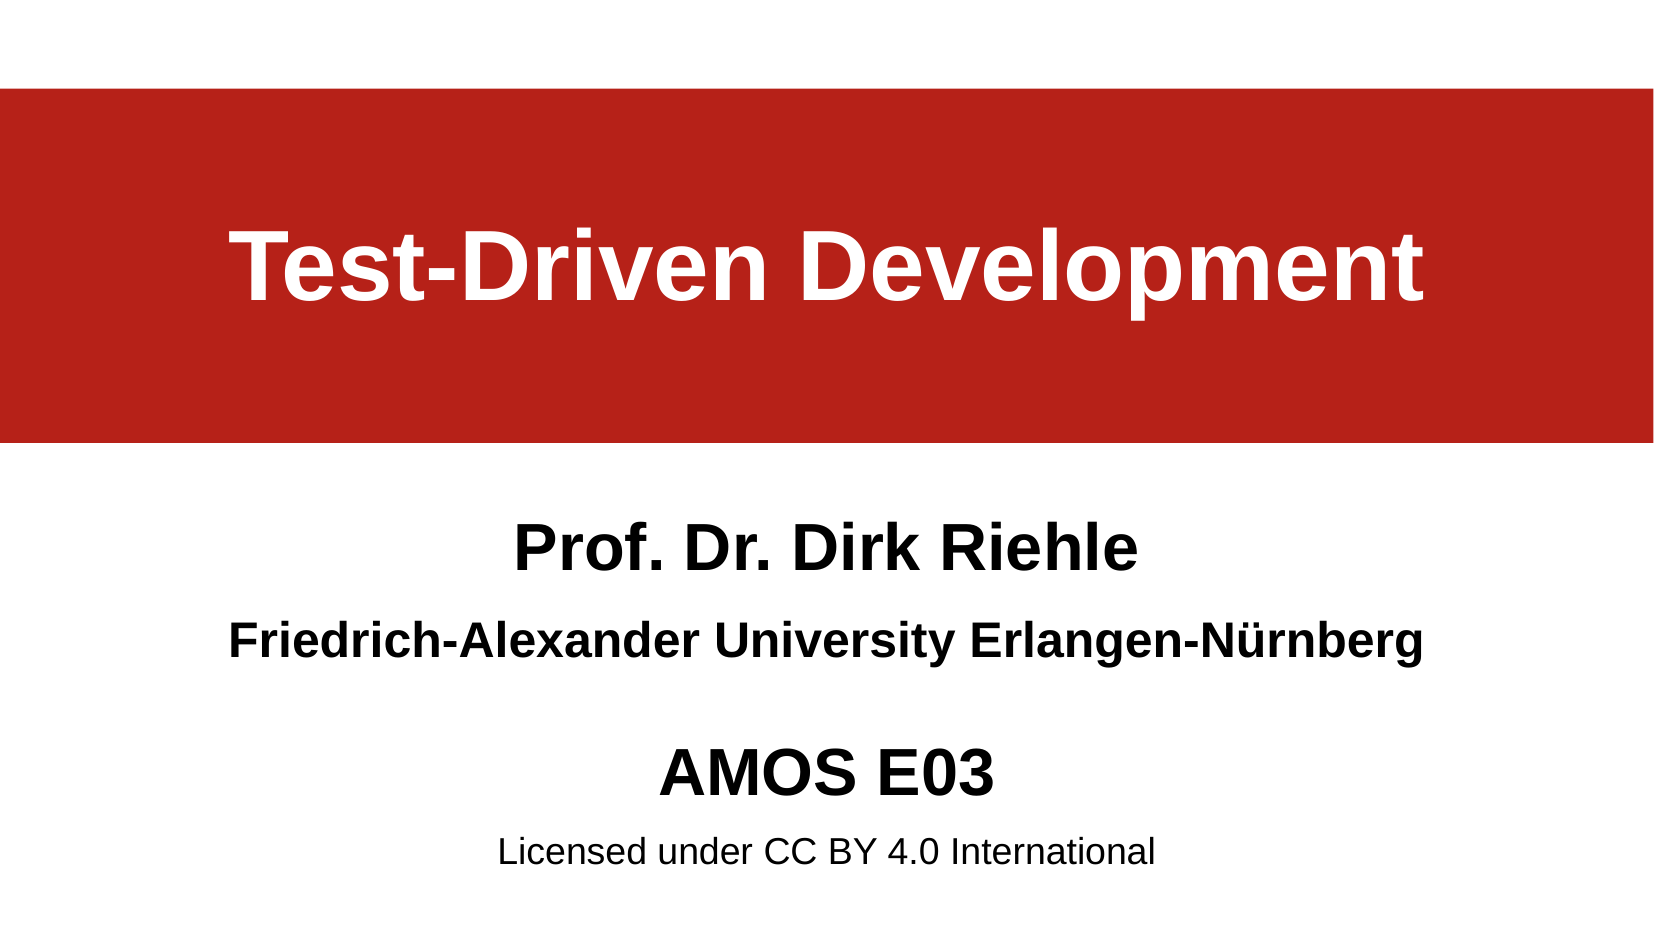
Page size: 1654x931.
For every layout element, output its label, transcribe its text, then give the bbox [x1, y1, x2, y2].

title Test-Driven Development [0, 88, 1654, 443]
subtitle Prof. Dr. Dirk Riehle Friedrich-Alexander University Erlangen-Nürnberg AMOS E03 Licensed under CC BY 4.0 International [29, 472, 1625, 886]
